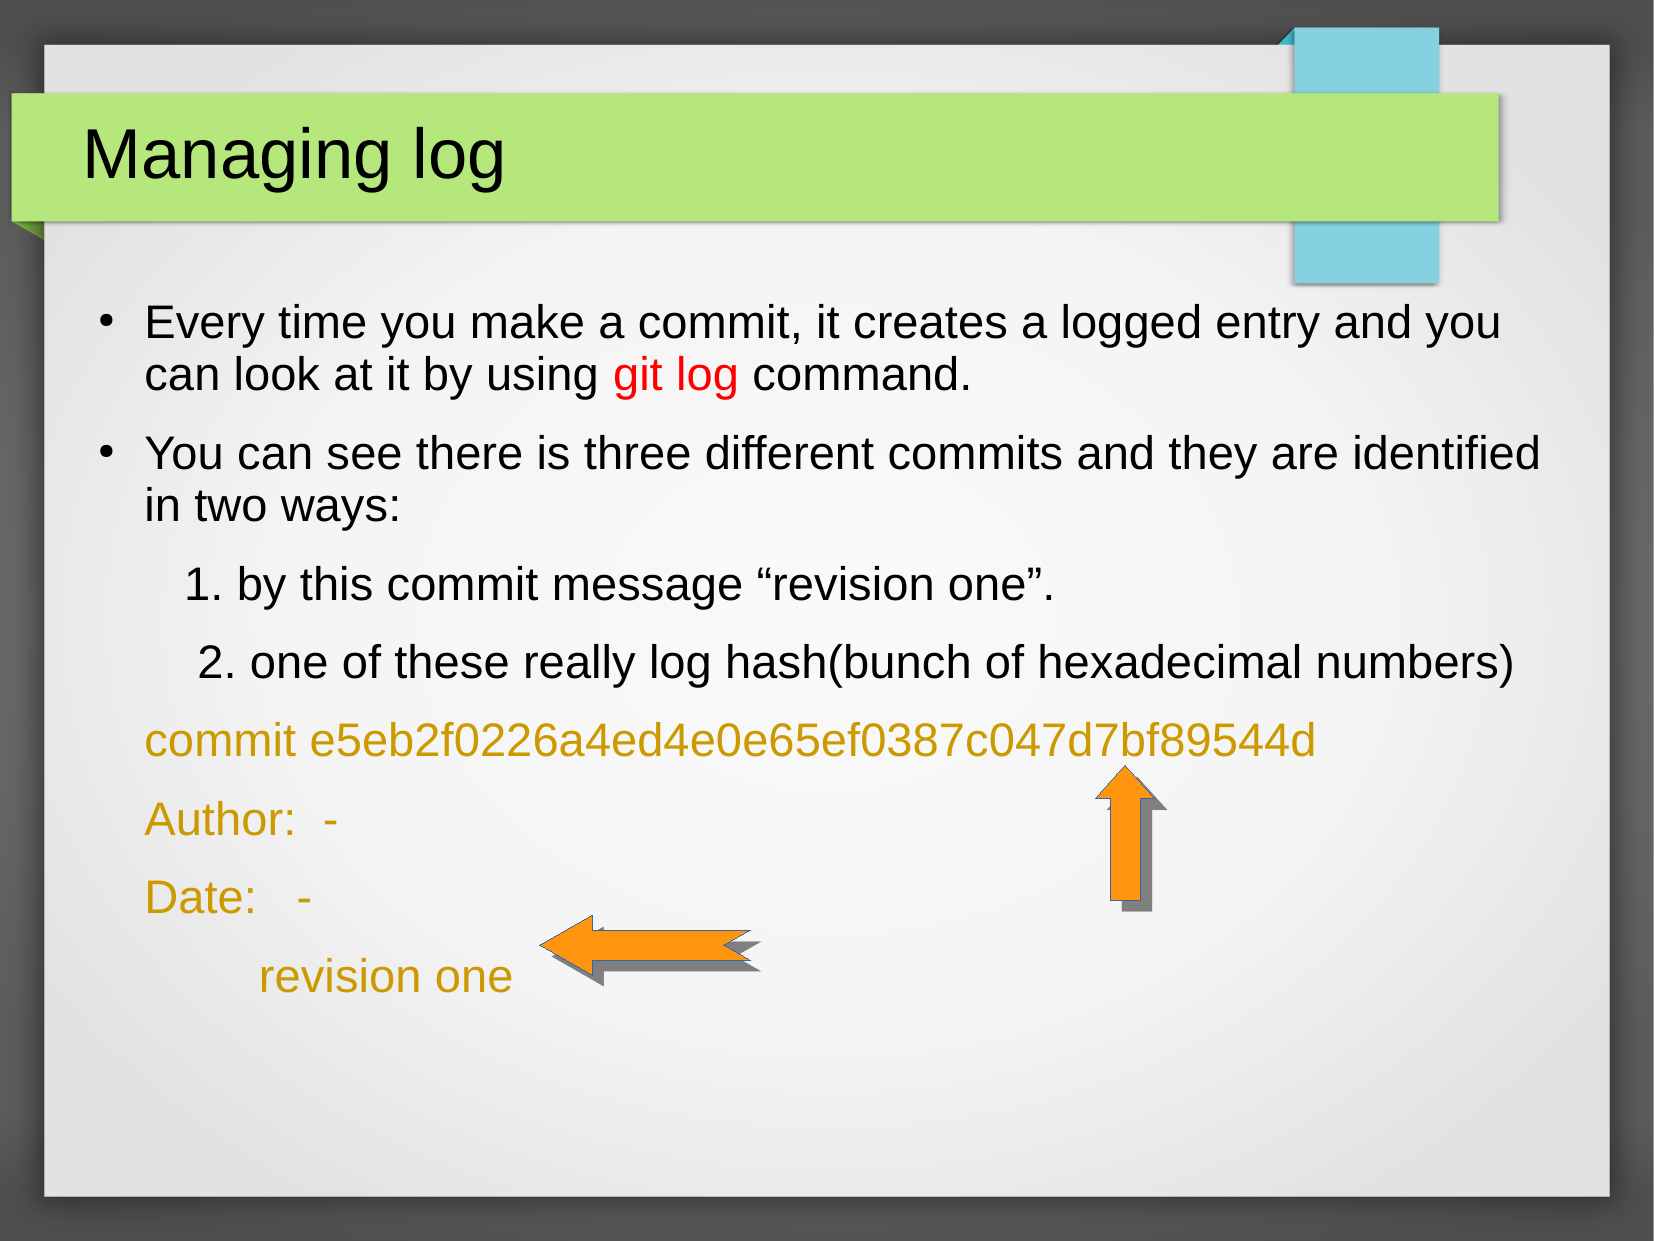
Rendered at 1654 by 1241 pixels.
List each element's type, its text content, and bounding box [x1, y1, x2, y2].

title Managing log [82, 94, 1264, 213]
text_box [539, 915, 751, 976]
text_box [1095, 765, 1156, 901]
list Every time you make a commit, it creates a logged entry and you can look at it by using git log command. You can see there is three different commits and they are identified in two ways: 1. by this commit message “revision one”. 2. one of these really log hash(bunch of hexadecimal numbers) commit e5eb2f0226a4ed4e0e65ef0387c047d7bf89544d Author: - Date: - revision one [82, 295, 1571, 1015]
picture [0, 0, 1654, 1241]
